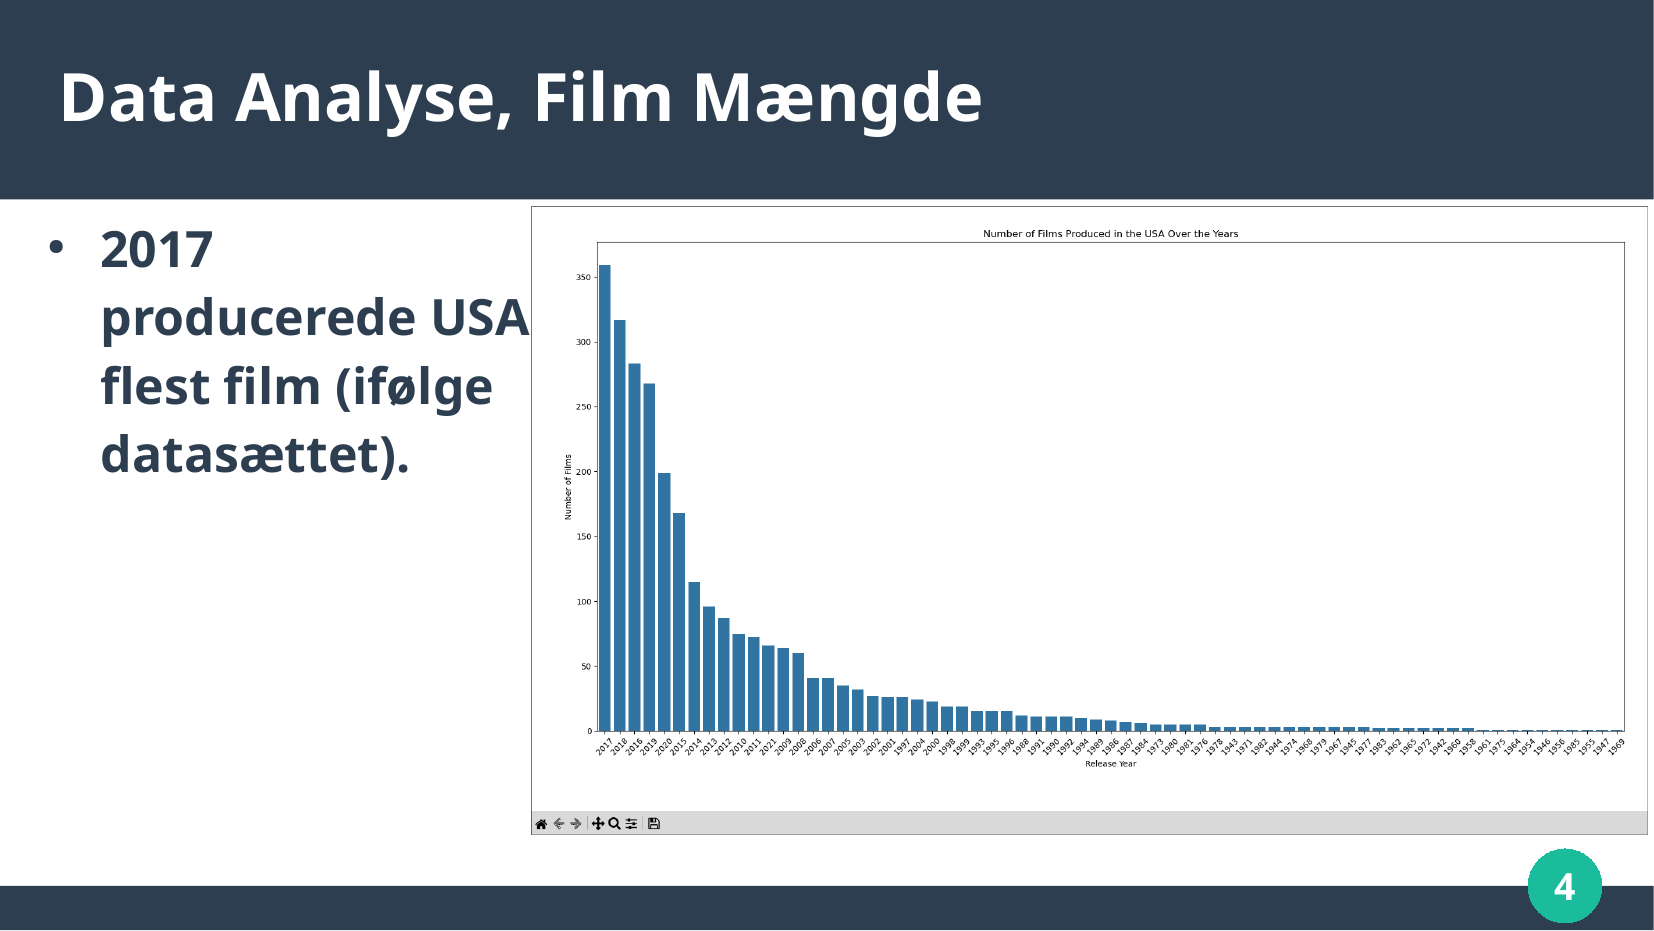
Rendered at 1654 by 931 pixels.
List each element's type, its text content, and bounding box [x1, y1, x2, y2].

title Data Analyse, Film Mængde [59, 37, 1595, 155]
picture [531, 206, 1648, 835]
list 2017 producerede USA flest film (ifølge datasættet). [29, 214, 532, 532]
